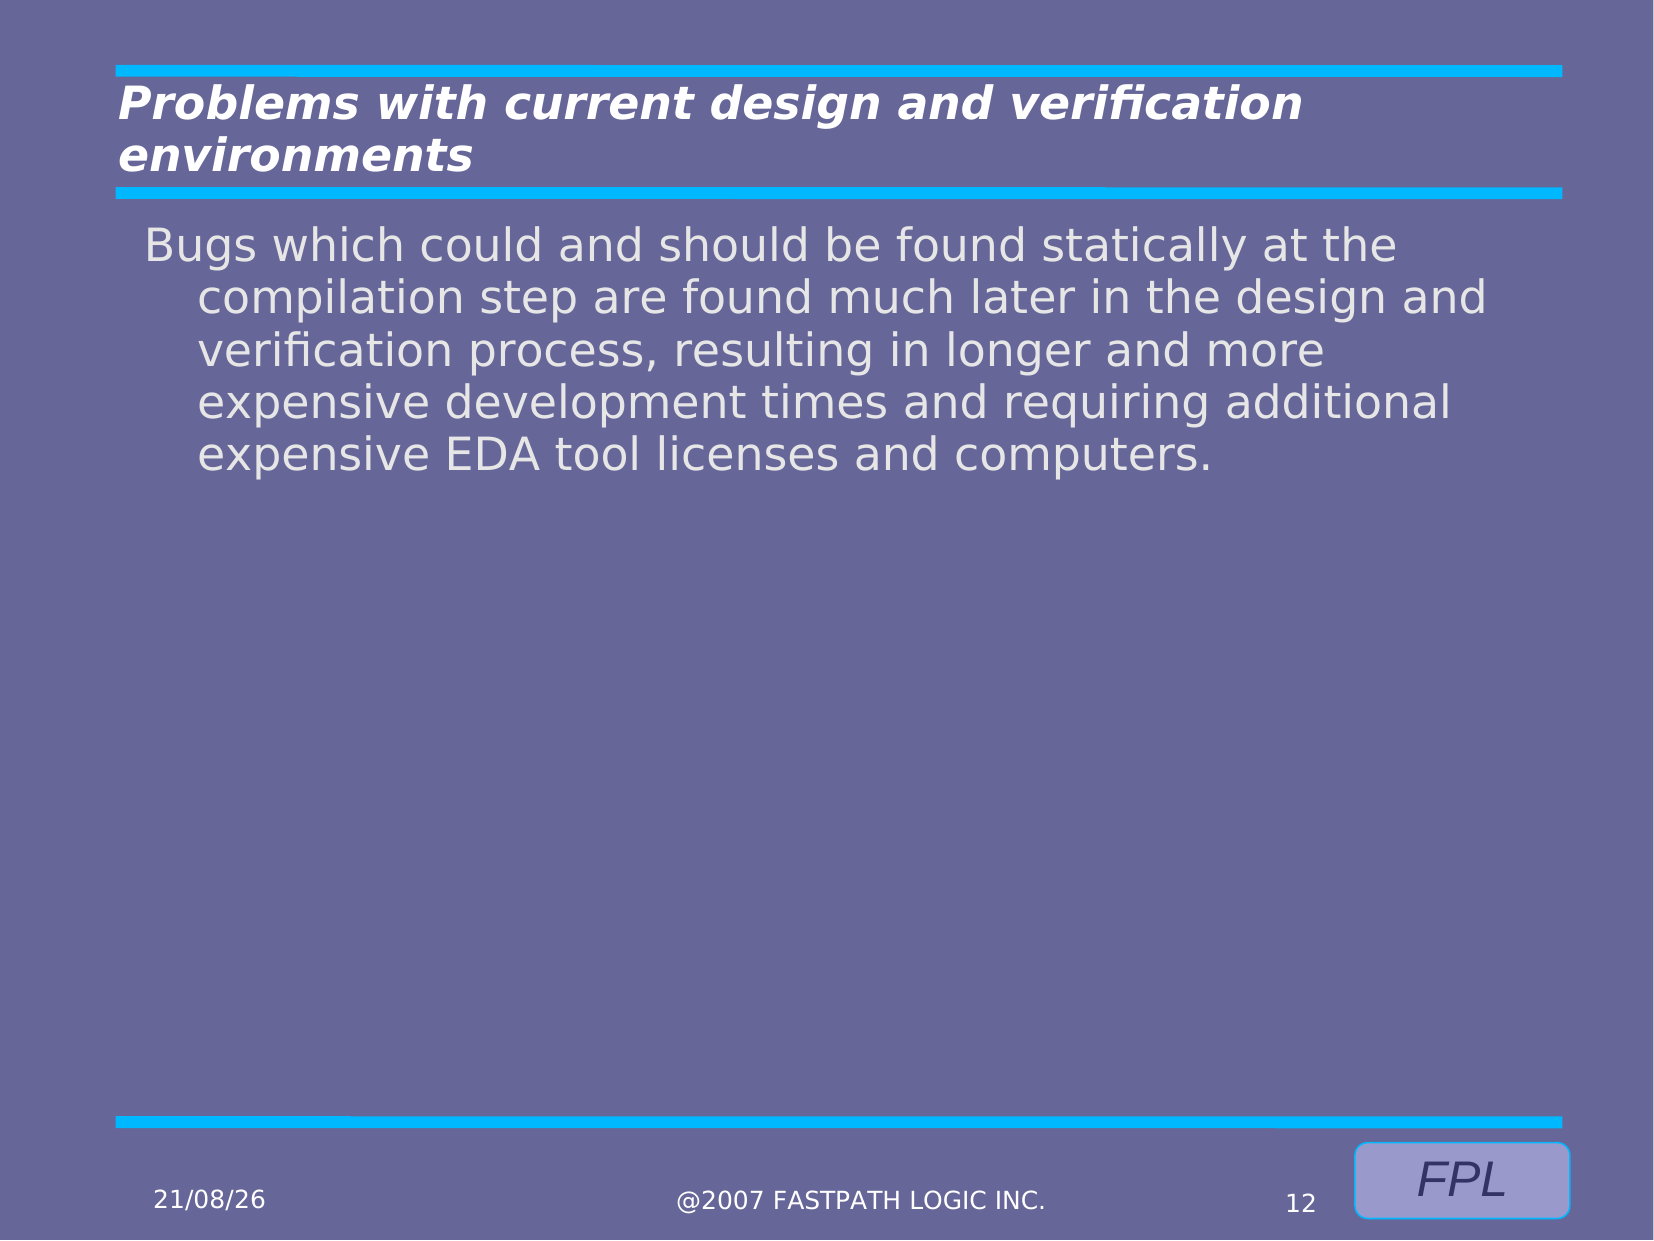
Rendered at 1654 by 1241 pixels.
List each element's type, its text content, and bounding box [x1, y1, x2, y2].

list Bugs which could and should be found statically at the compilation step are found much later in the design and verification process, resulting in longer and more expensive development times and requiring additional expensive EDA tool licenses and computers. [126, 219, 1566, 1133]
title Problems with current design and verification environments [118, 41, 1531, 220]
